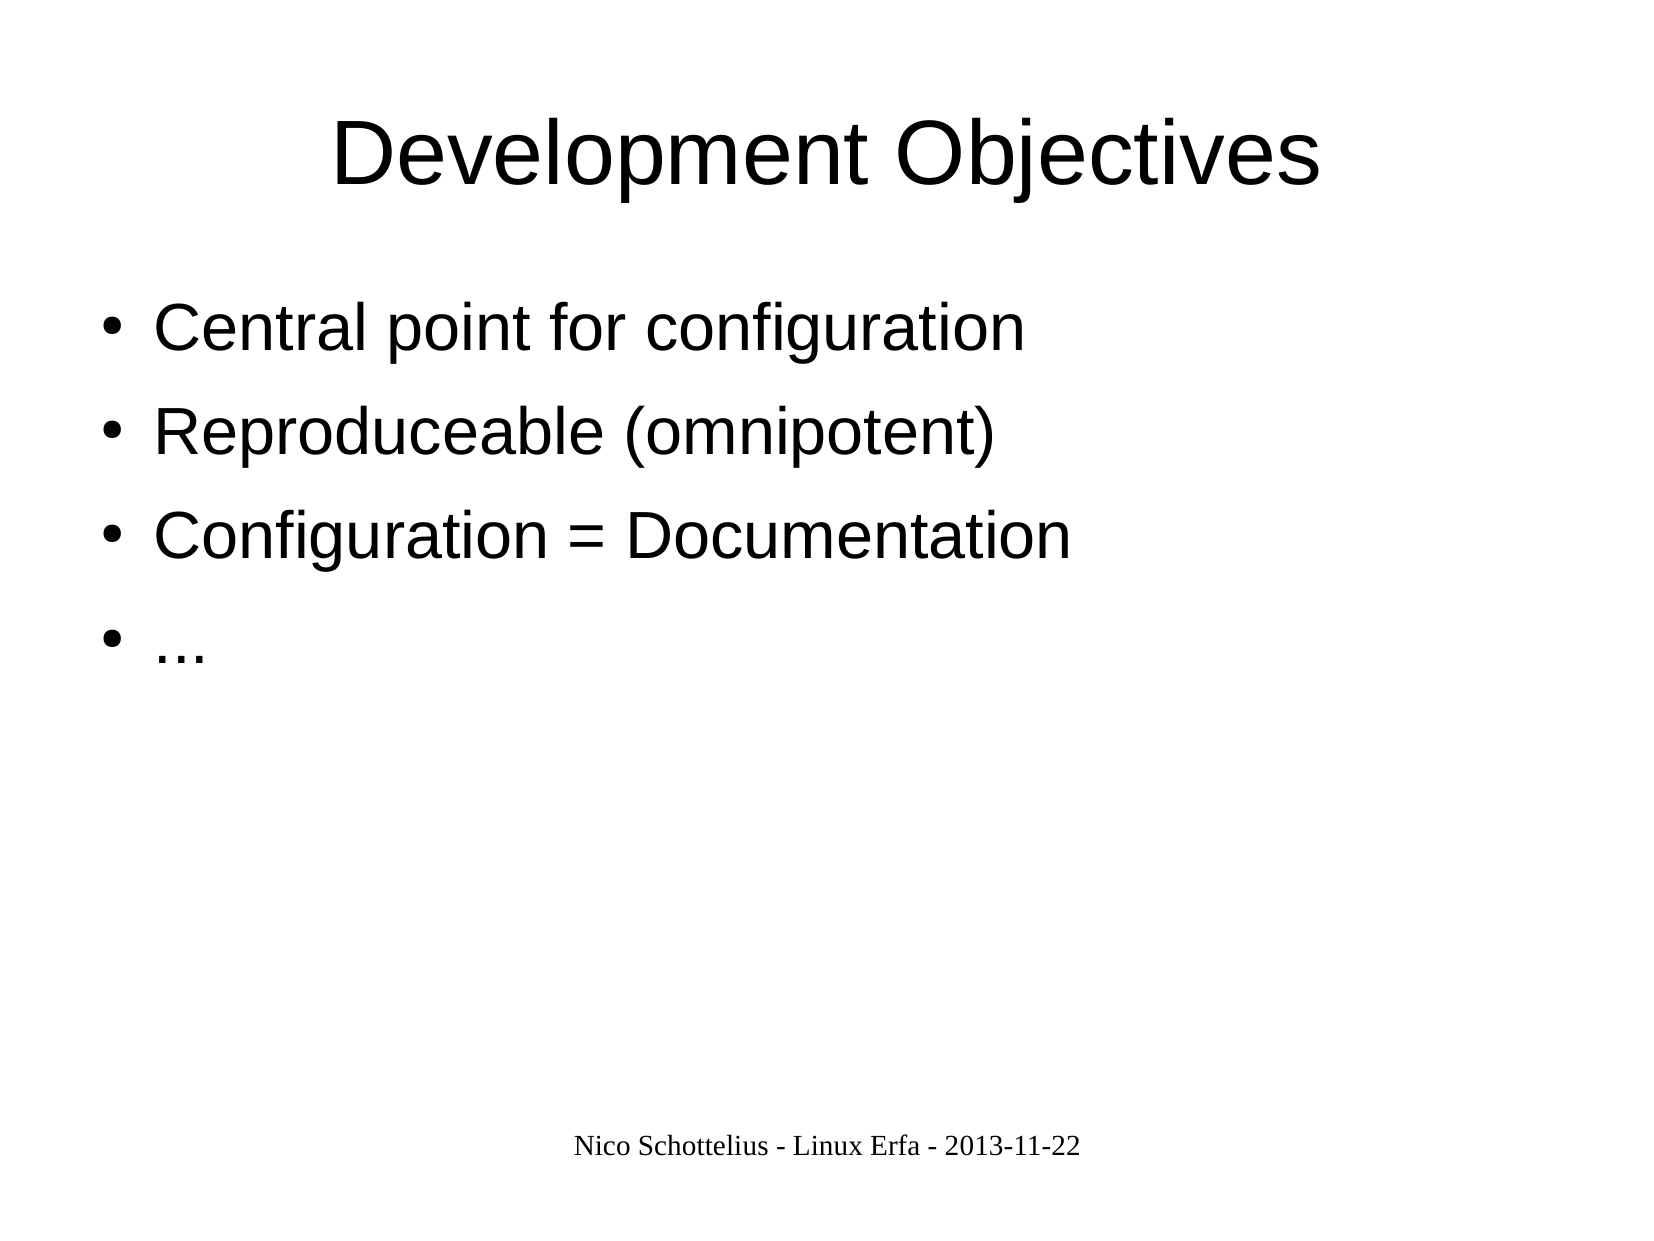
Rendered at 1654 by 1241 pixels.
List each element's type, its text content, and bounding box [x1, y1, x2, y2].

title Development Objectives [82, 49, 1571, 257]
list Central point for configuration Reproduceable (omnipotent) Configuration = Documentation ... [82, 290, 1538, 1010]
